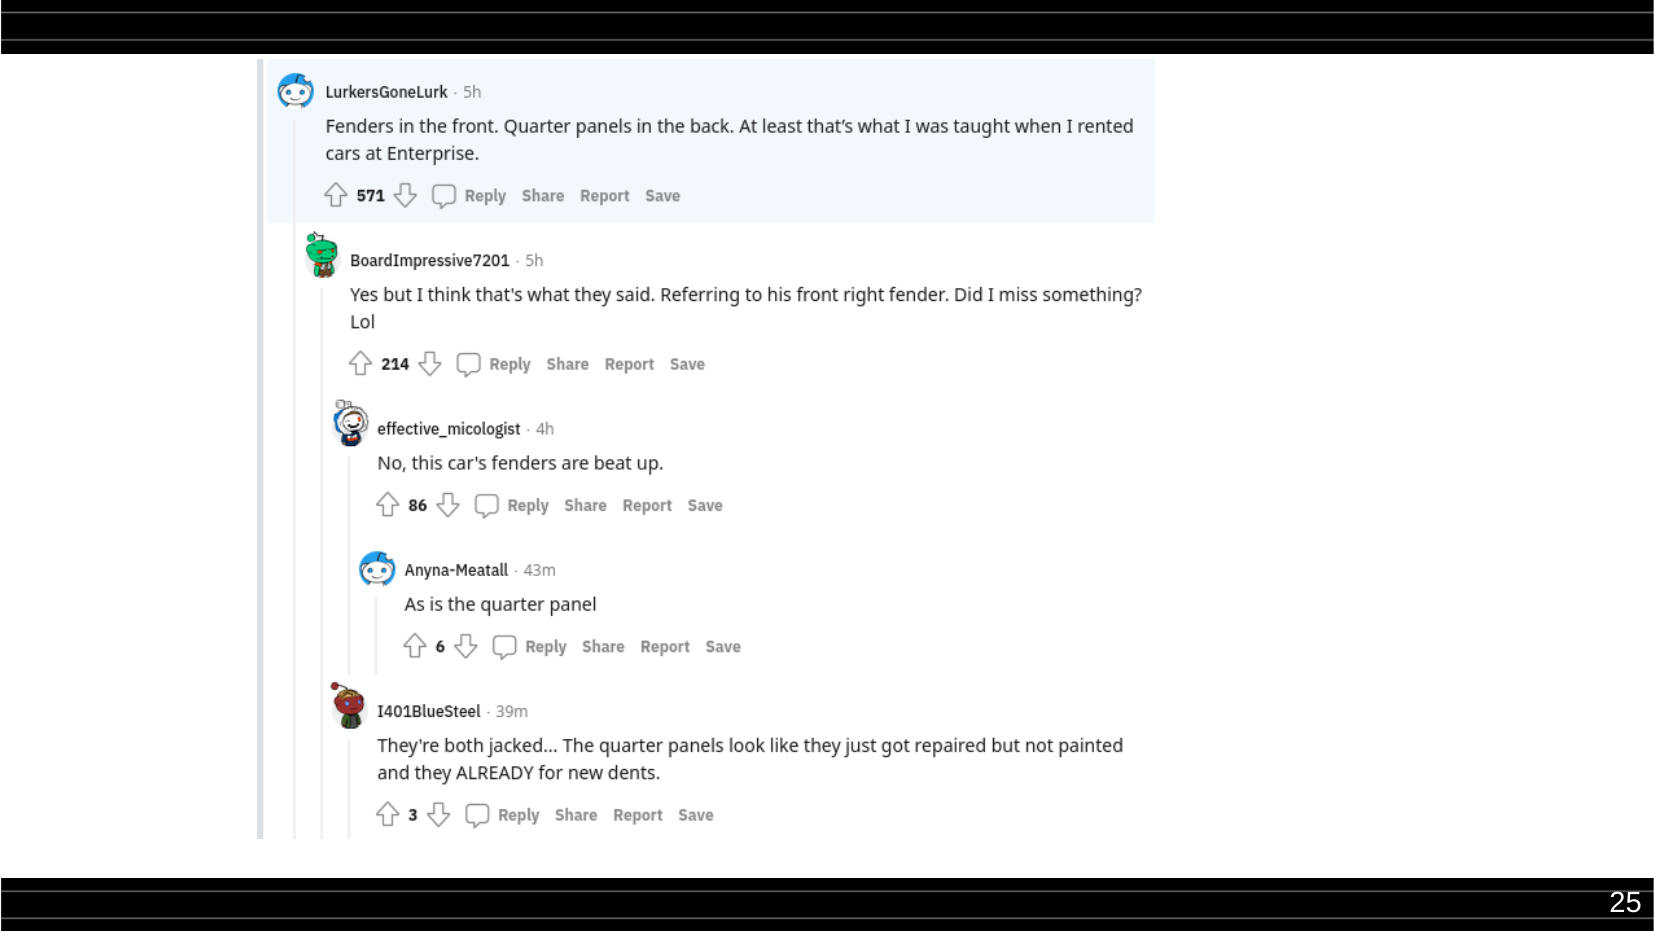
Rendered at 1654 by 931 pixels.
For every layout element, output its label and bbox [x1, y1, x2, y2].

picture [1, 0, 1654, 54]
picture [1, 878, 1654, 931]
picture [257, 59, 1186, 839]
